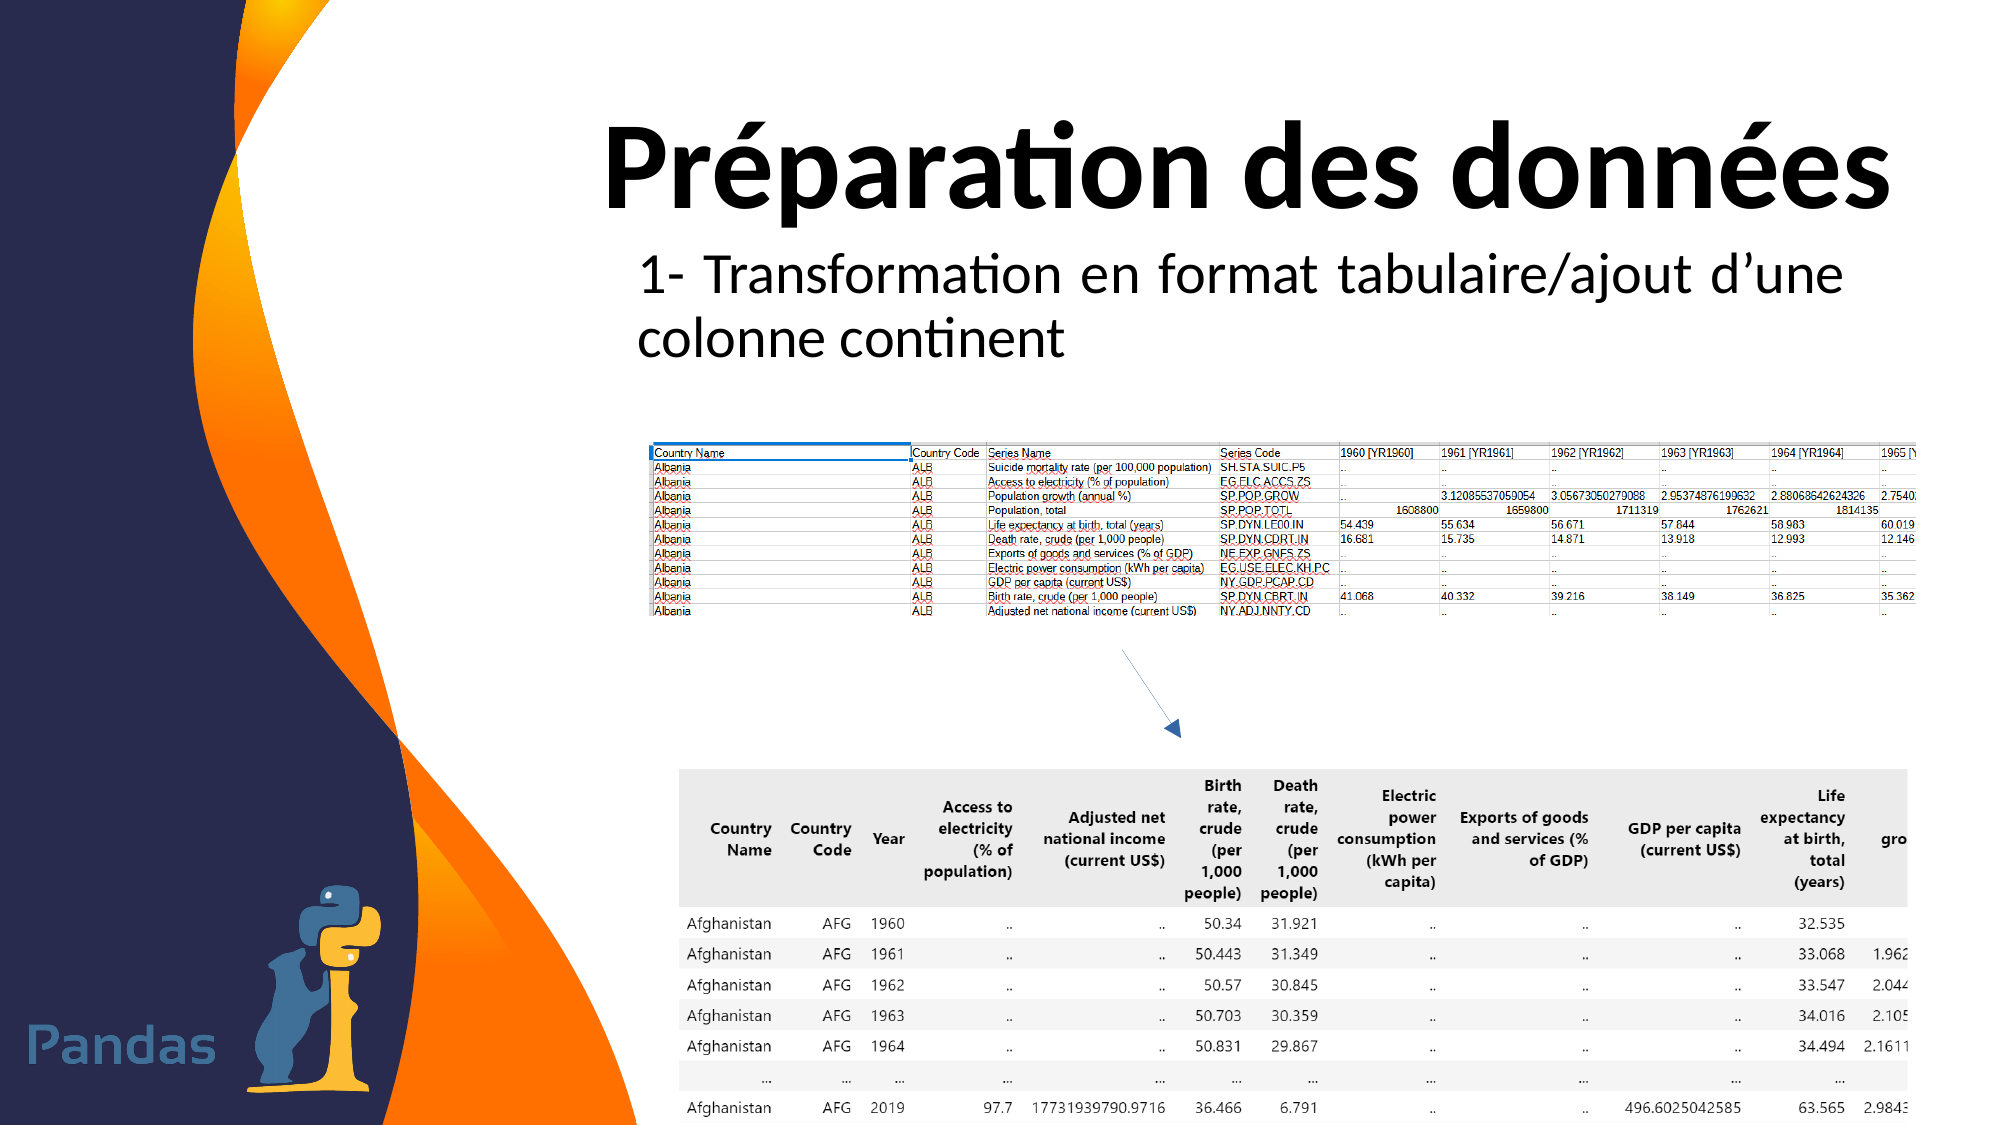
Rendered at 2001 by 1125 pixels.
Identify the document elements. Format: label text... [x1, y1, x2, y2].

title Préparation des données [587, 59, 1920, 278]
list 1- Transformation en format tabulaire/ajout d’une colonne continent [585, 236, 1861, 950]
picture [29, 885, 381, 1093]
picture [679, 767, 1914, 1123]
picture [649, 442, 1916, 616]
